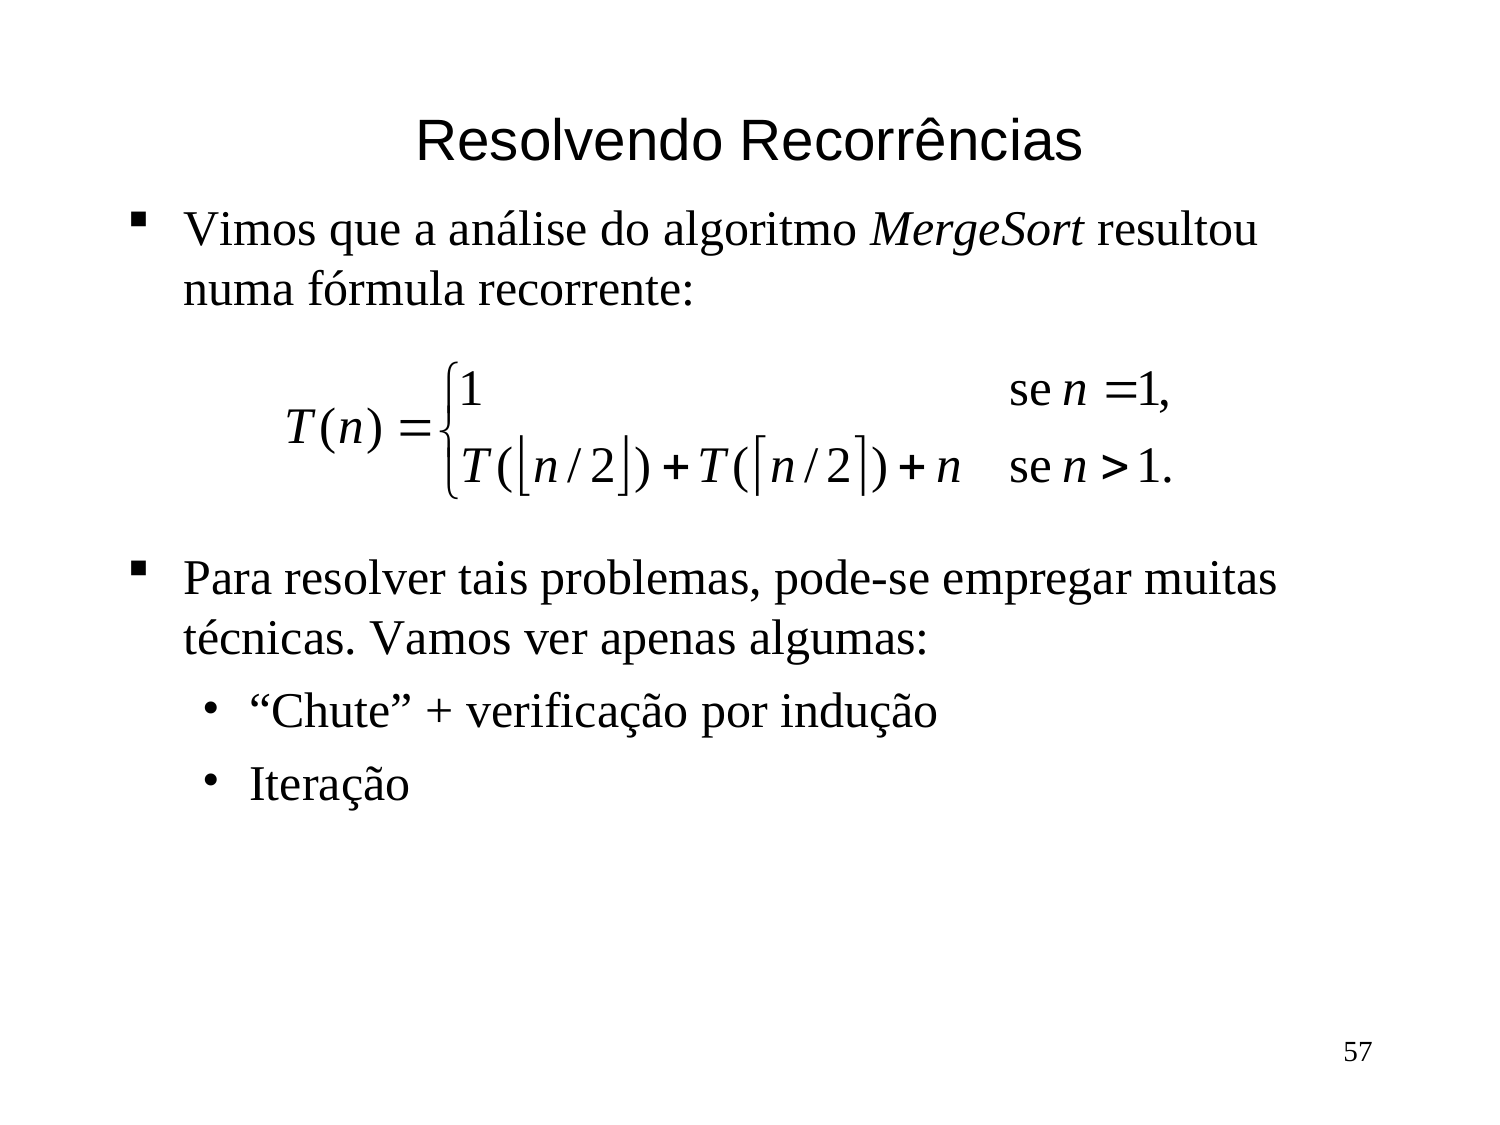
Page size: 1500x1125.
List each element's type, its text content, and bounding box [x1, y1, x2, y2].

title Resolvendo Recorrências [112, 99, 1388, 175]
chart [278, 350, 1184, 513]
list Vimos que a análise do algoritmo MergeSort resultou numa fórmula recorrente: Para resolver tais problemas, pode-se empregar muitas técnicas. Vamos ver apenas algumas: “Chute” + verificação por indução Iteração [112, 187, 1388, 1000]
